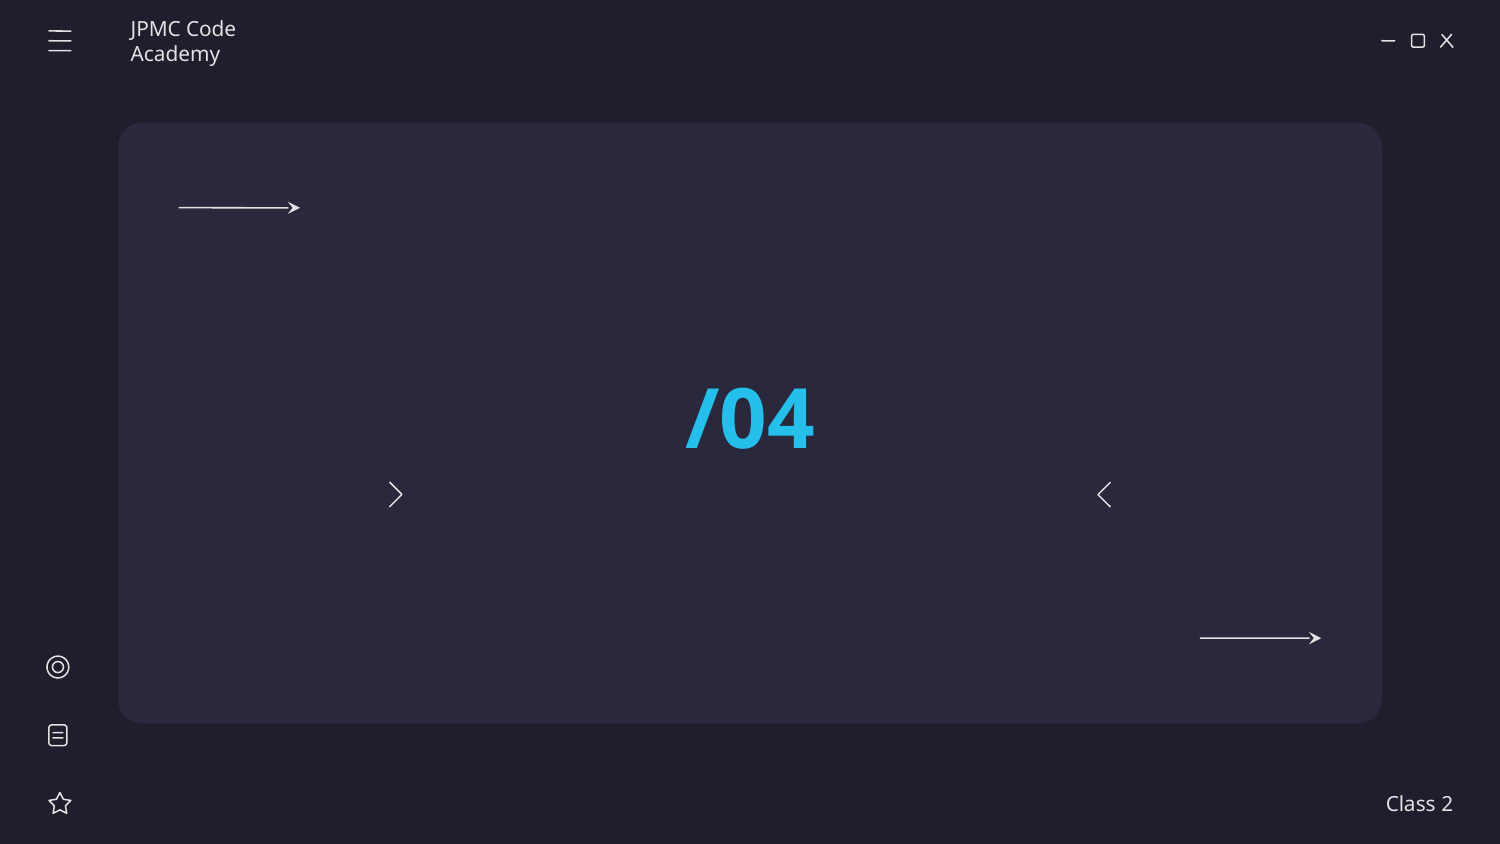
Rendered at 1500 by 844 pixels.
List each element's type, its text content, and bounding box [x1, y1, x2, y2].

subtitle JPMC Code Academy [130, 18, 306, 64]
subtitle Class 2 [1278, 780, 1453, 826]
title /04 [294, 308, 1206, 522]
